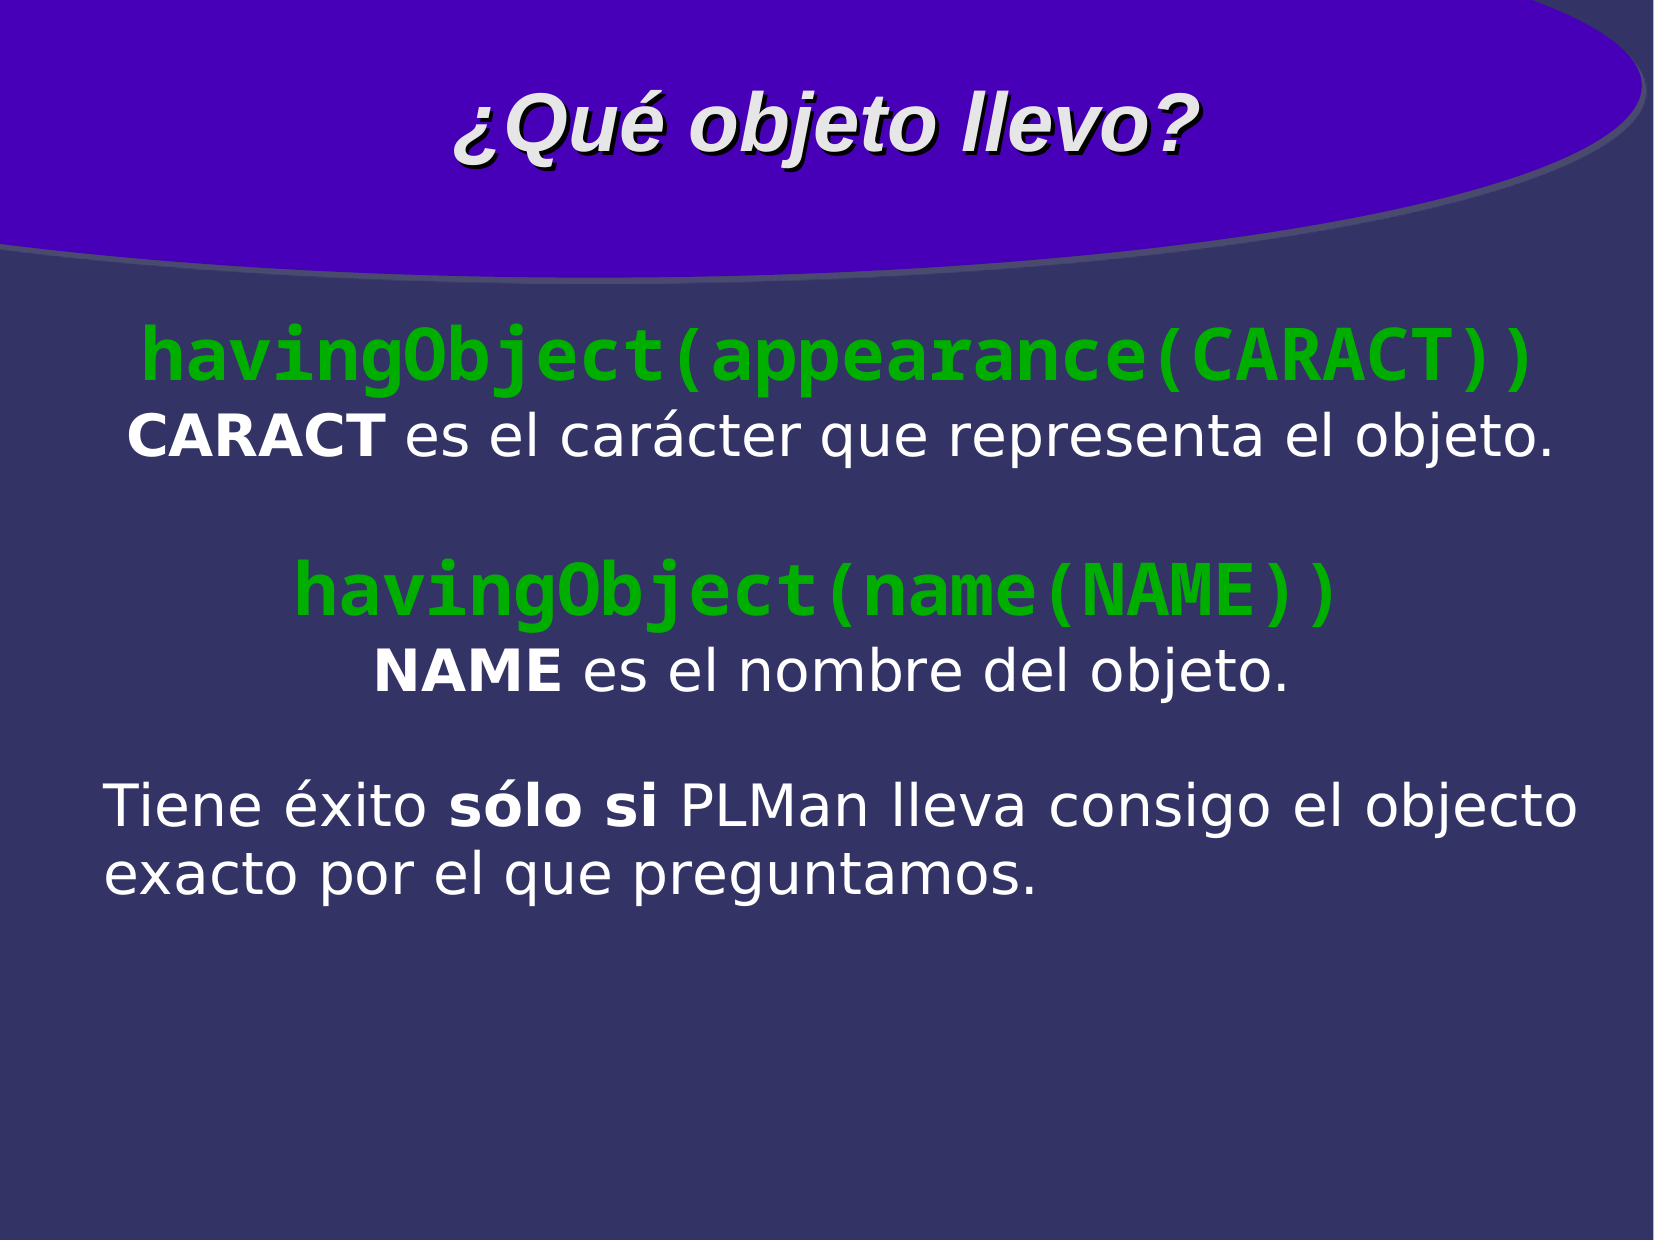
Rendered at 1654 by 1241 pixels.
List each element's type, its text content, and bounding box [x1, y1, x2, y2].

title ¿Qué objeto llevo? [121, 19, 1534, 227]
text_box havingObject(appearance(CARACT)) CARACT es el carácter que representa el objeto. havingObject(name(NAME)) NAME es el nombre del objeto. Tiene éxito sólo si PLMan lleva consigo el objecto exacto por el que preguntamos. [88, 295, 1595, 1182]
